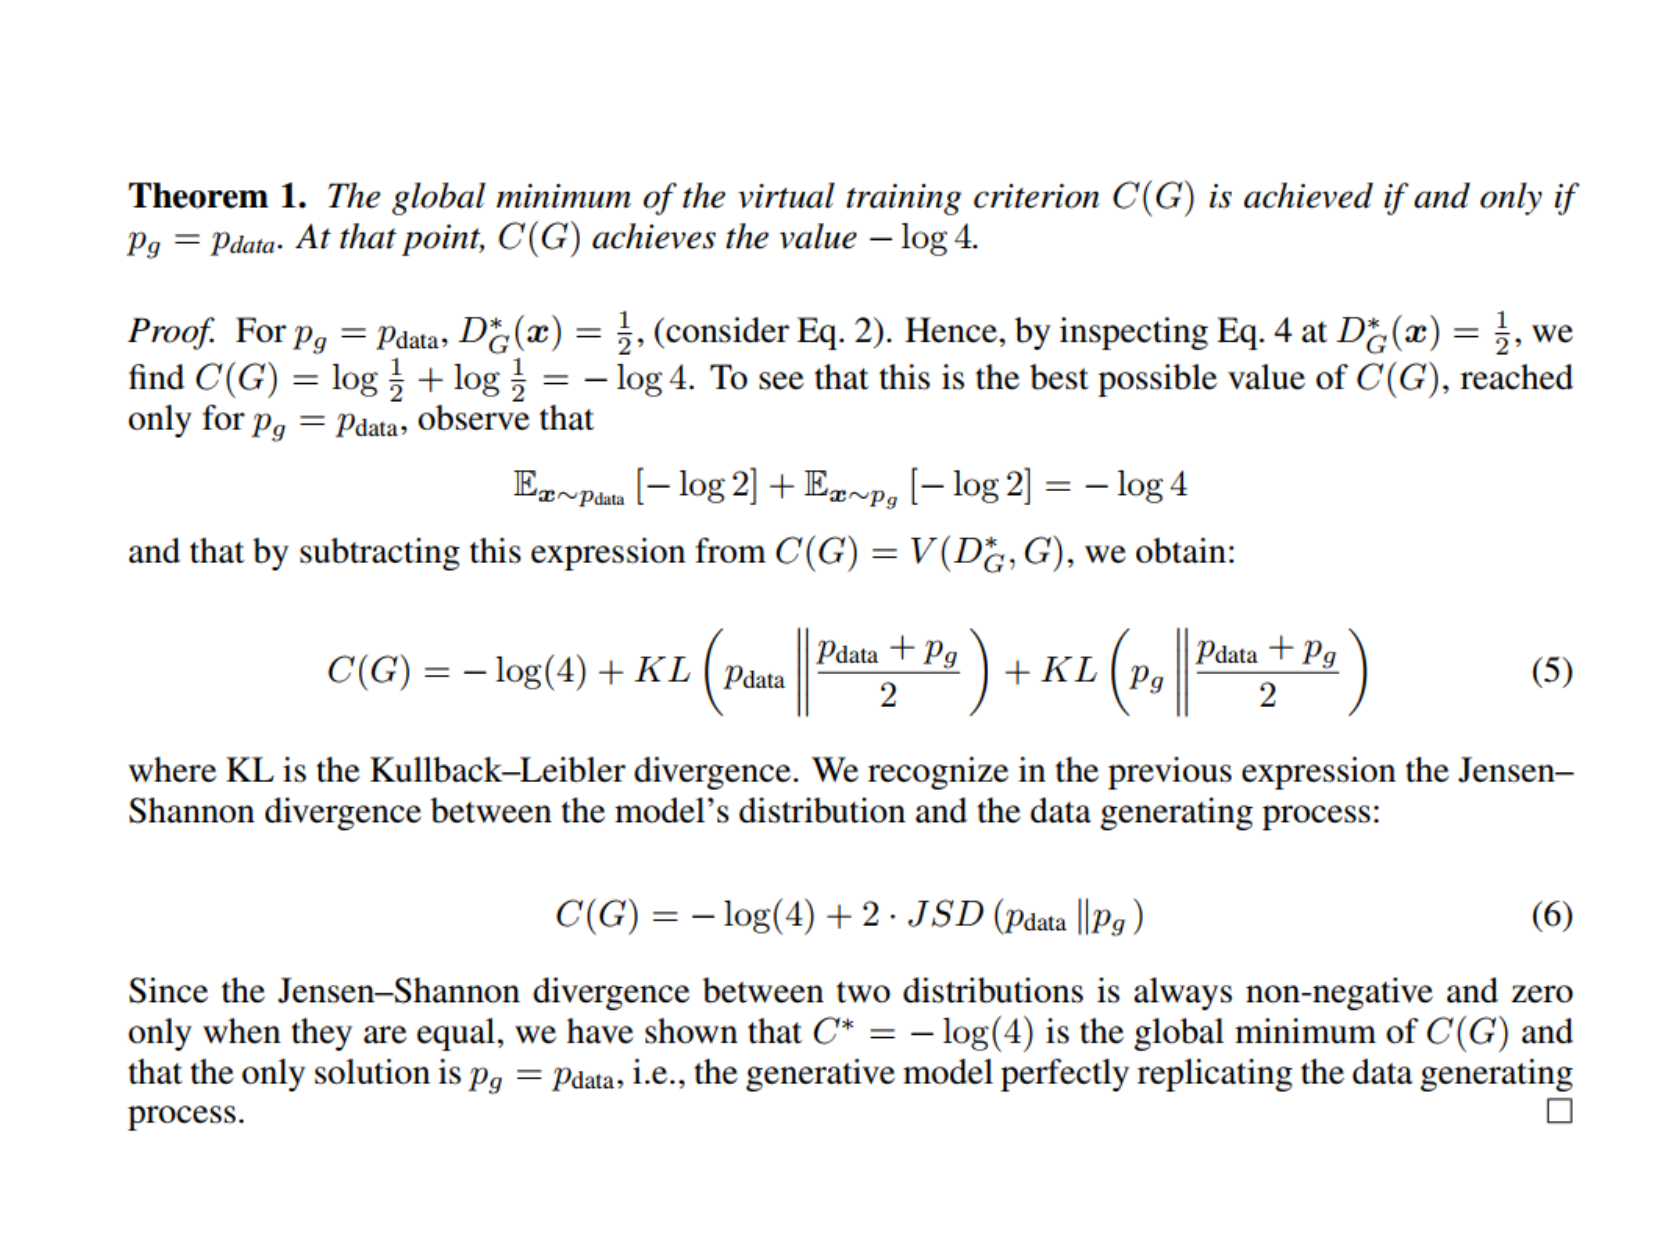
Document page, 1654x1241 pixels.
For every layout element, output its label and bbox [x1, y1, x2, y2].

picture [111, 164, 1590, 1145]
